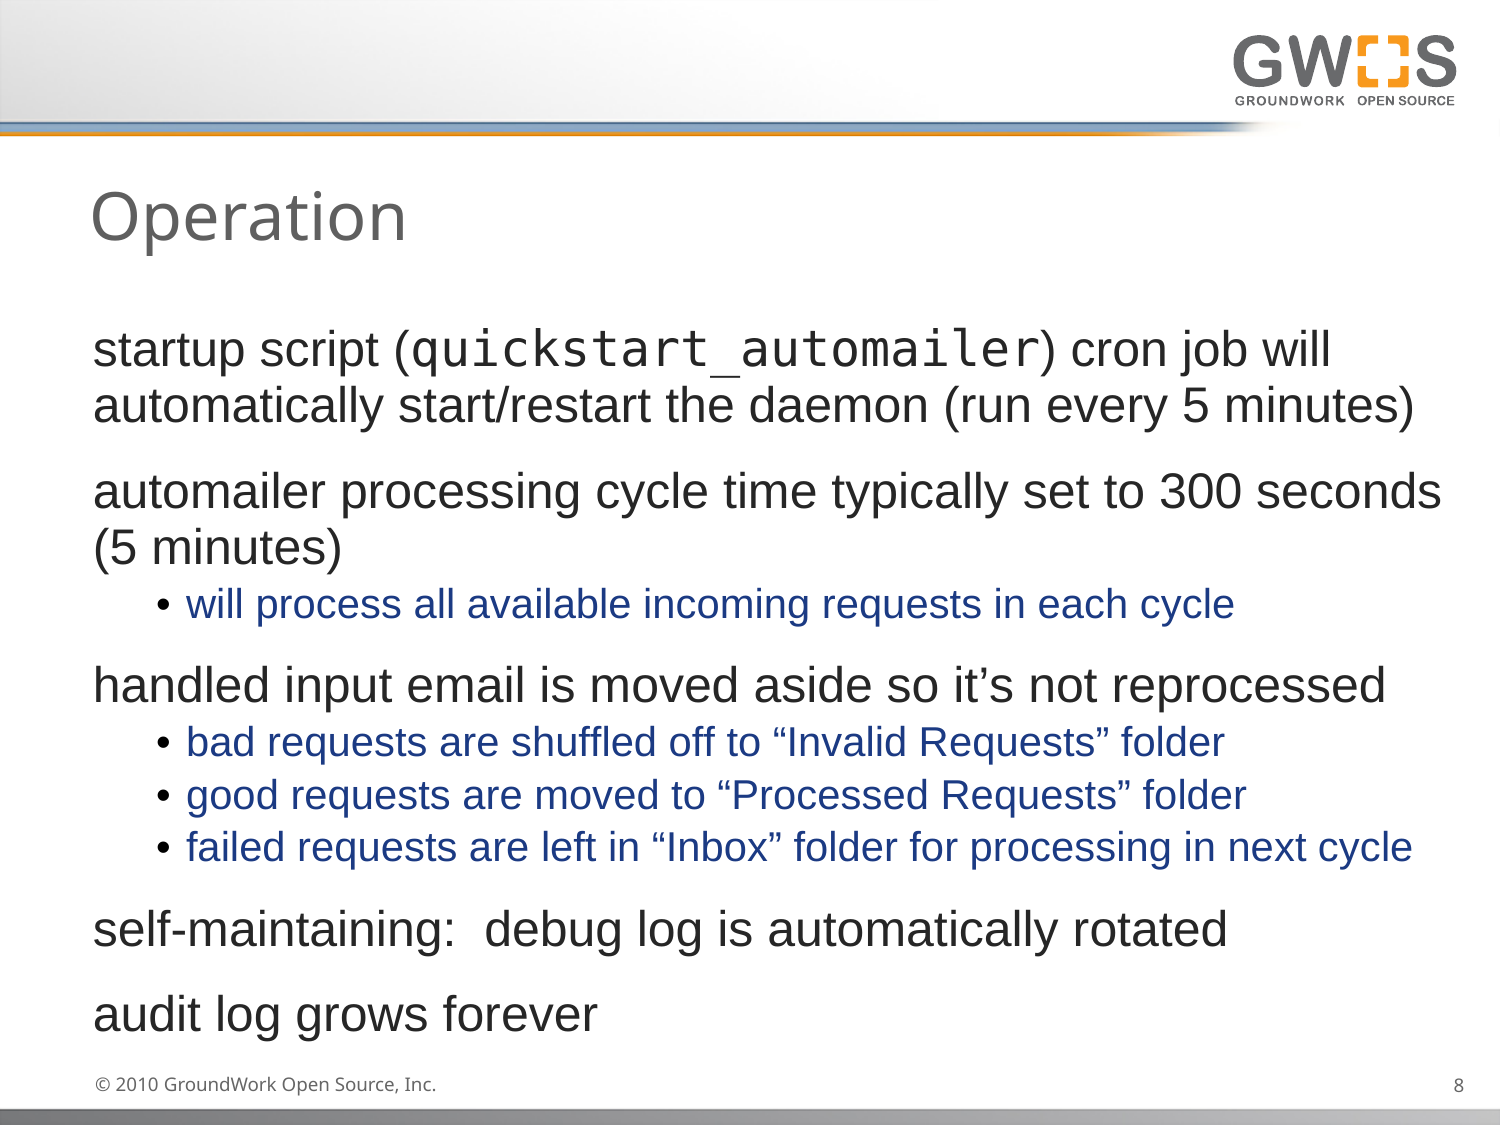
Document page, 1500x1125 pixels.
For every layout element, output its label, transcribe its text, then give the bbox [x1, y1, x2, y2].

title Operation [75, 161, 1459, 259]
picture [0, 0, 1500, 1125]
list startup script (quickstart_automailer) cron job will automatically start/restart the daemon (run every 5 minutes) automailer processing cycle time typically set to 300 seconds (5 minutes) will process all available incoming requests in each cycle handled input email is moved aside so it’s not reprocessed bad requests are shuffled off to “Invalid Requests” folder good requests are moved to “Processed Requests” folder failed requests are left in “Inbox” folder for processing in next cycle self-maintaining: debug log is automatically rotated audit log grows forever [58, 311, 1459, 1050]
